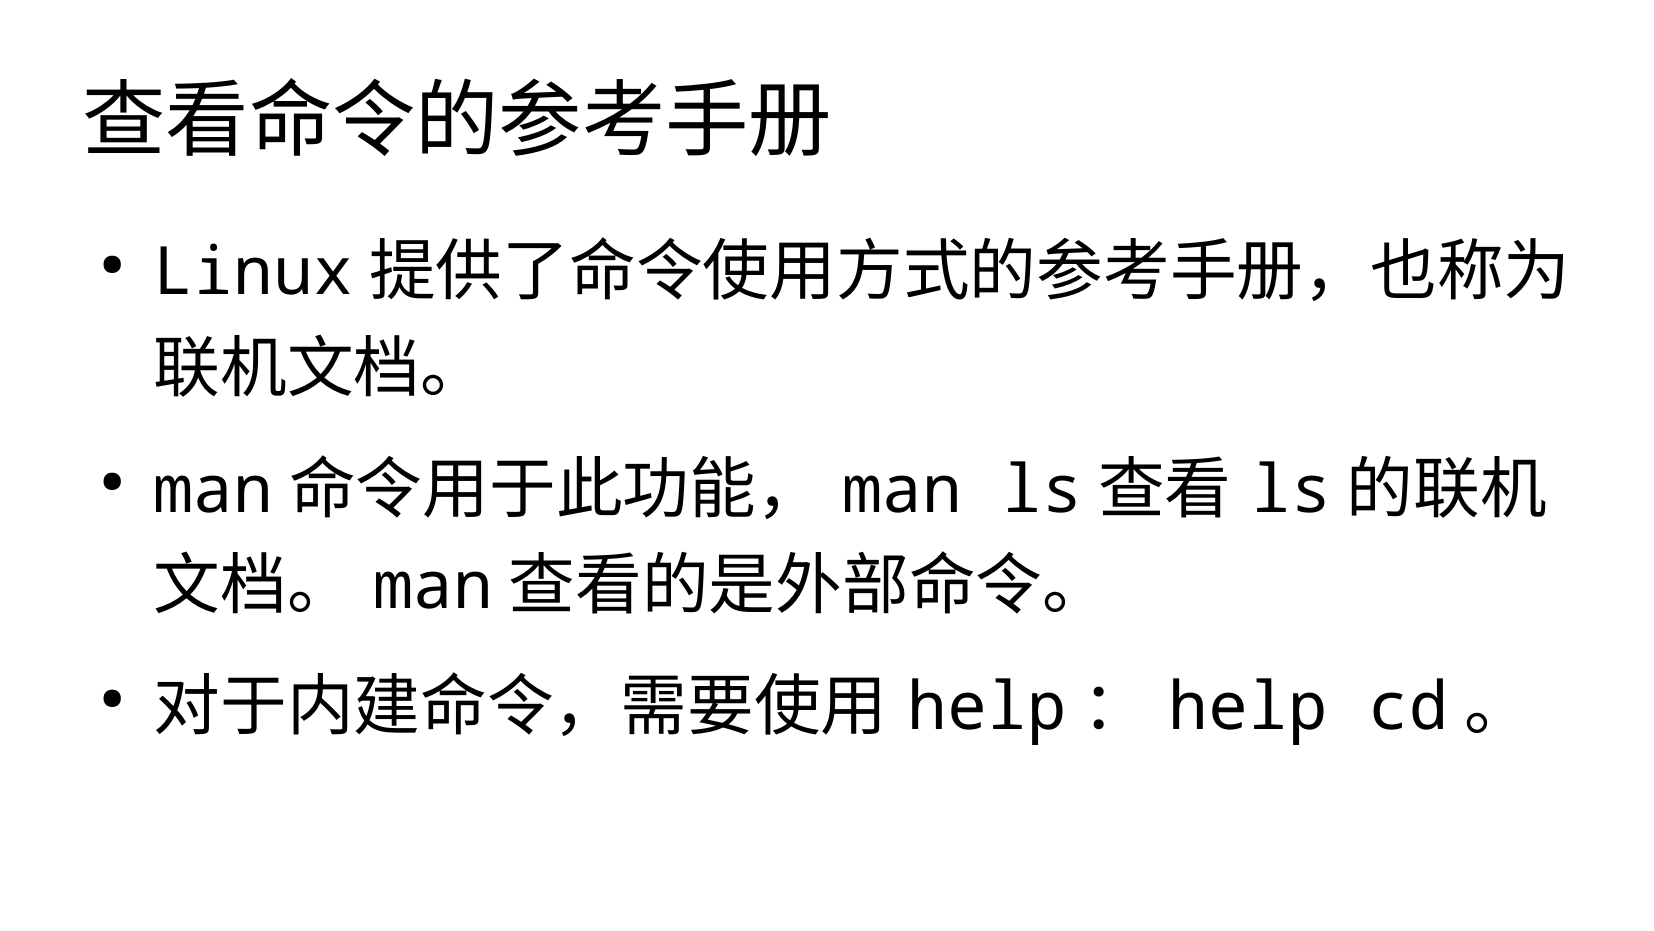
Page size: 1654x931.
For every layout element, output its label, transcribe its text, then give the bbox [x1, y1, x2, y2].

list Linux提供了命令使用方式的参考手册，也称为联机文档。 man命令用于此功能，man ls查看ls的联机文档。man查看的是外部命令。 对于内建命令，需要使用help：help cd。 [82, 217, 1571, 758]
title 查看命令的参考手册 [82, 37, 1571, 189]
